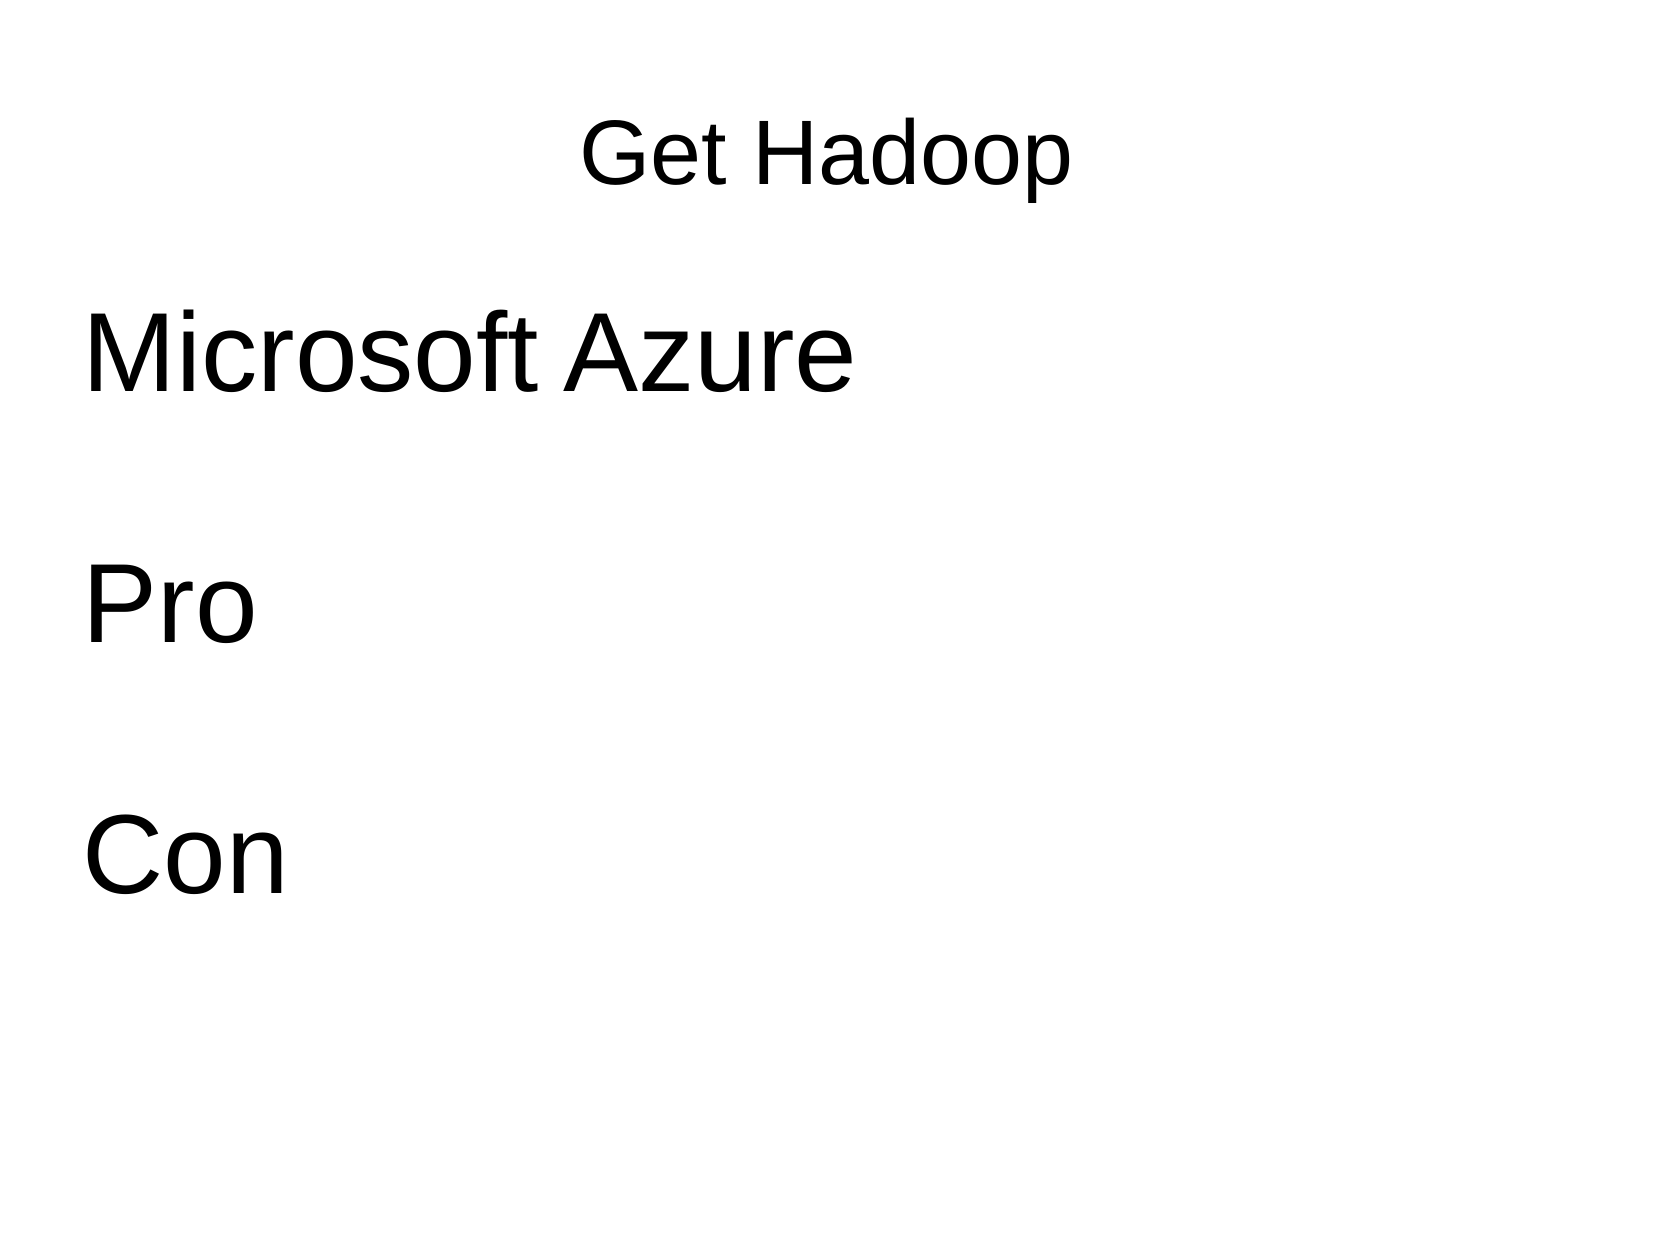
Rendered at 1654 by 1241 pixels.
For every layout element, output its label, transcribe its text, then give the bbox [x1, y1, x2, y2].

subtitle Microsoft Azure Pro Con [82, 290, 1571, 1010]
title Get Hadoop [82, 49, 1571, 257]
